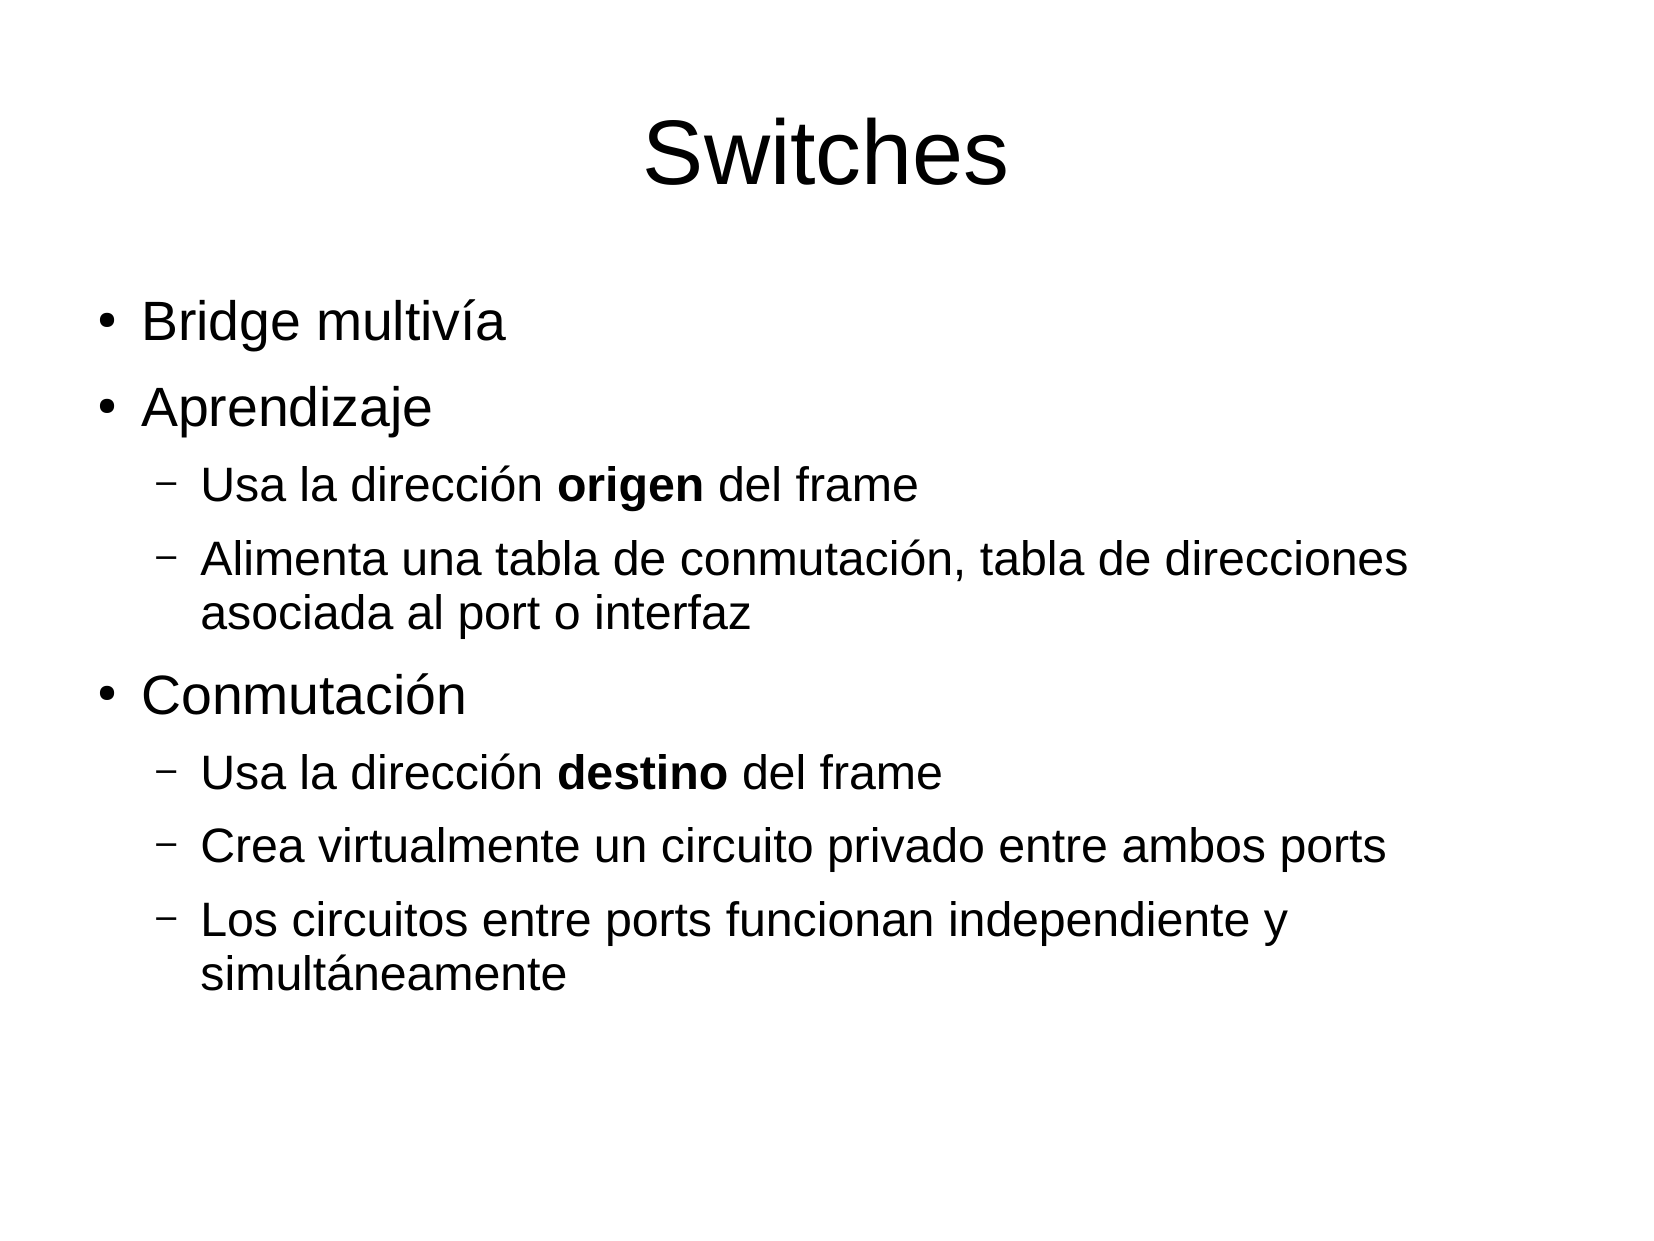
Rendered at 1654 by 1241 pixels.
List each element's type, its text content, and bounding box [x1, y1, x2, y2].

title Switches [82, 49, 1571, 257]
list Bridge multivía Aprendizaje Usa la dirección origen del frame Alimenta una tabla de conmutación, tabla de direcciones asociada al port o interfaz Conmutación Usa la dirección destino del frame Crea virtualmente un circuito privado entre ambos ports Los circuitos entre ports funcionan independiente y simultáneamente [82, 290, 1571, 1010]
